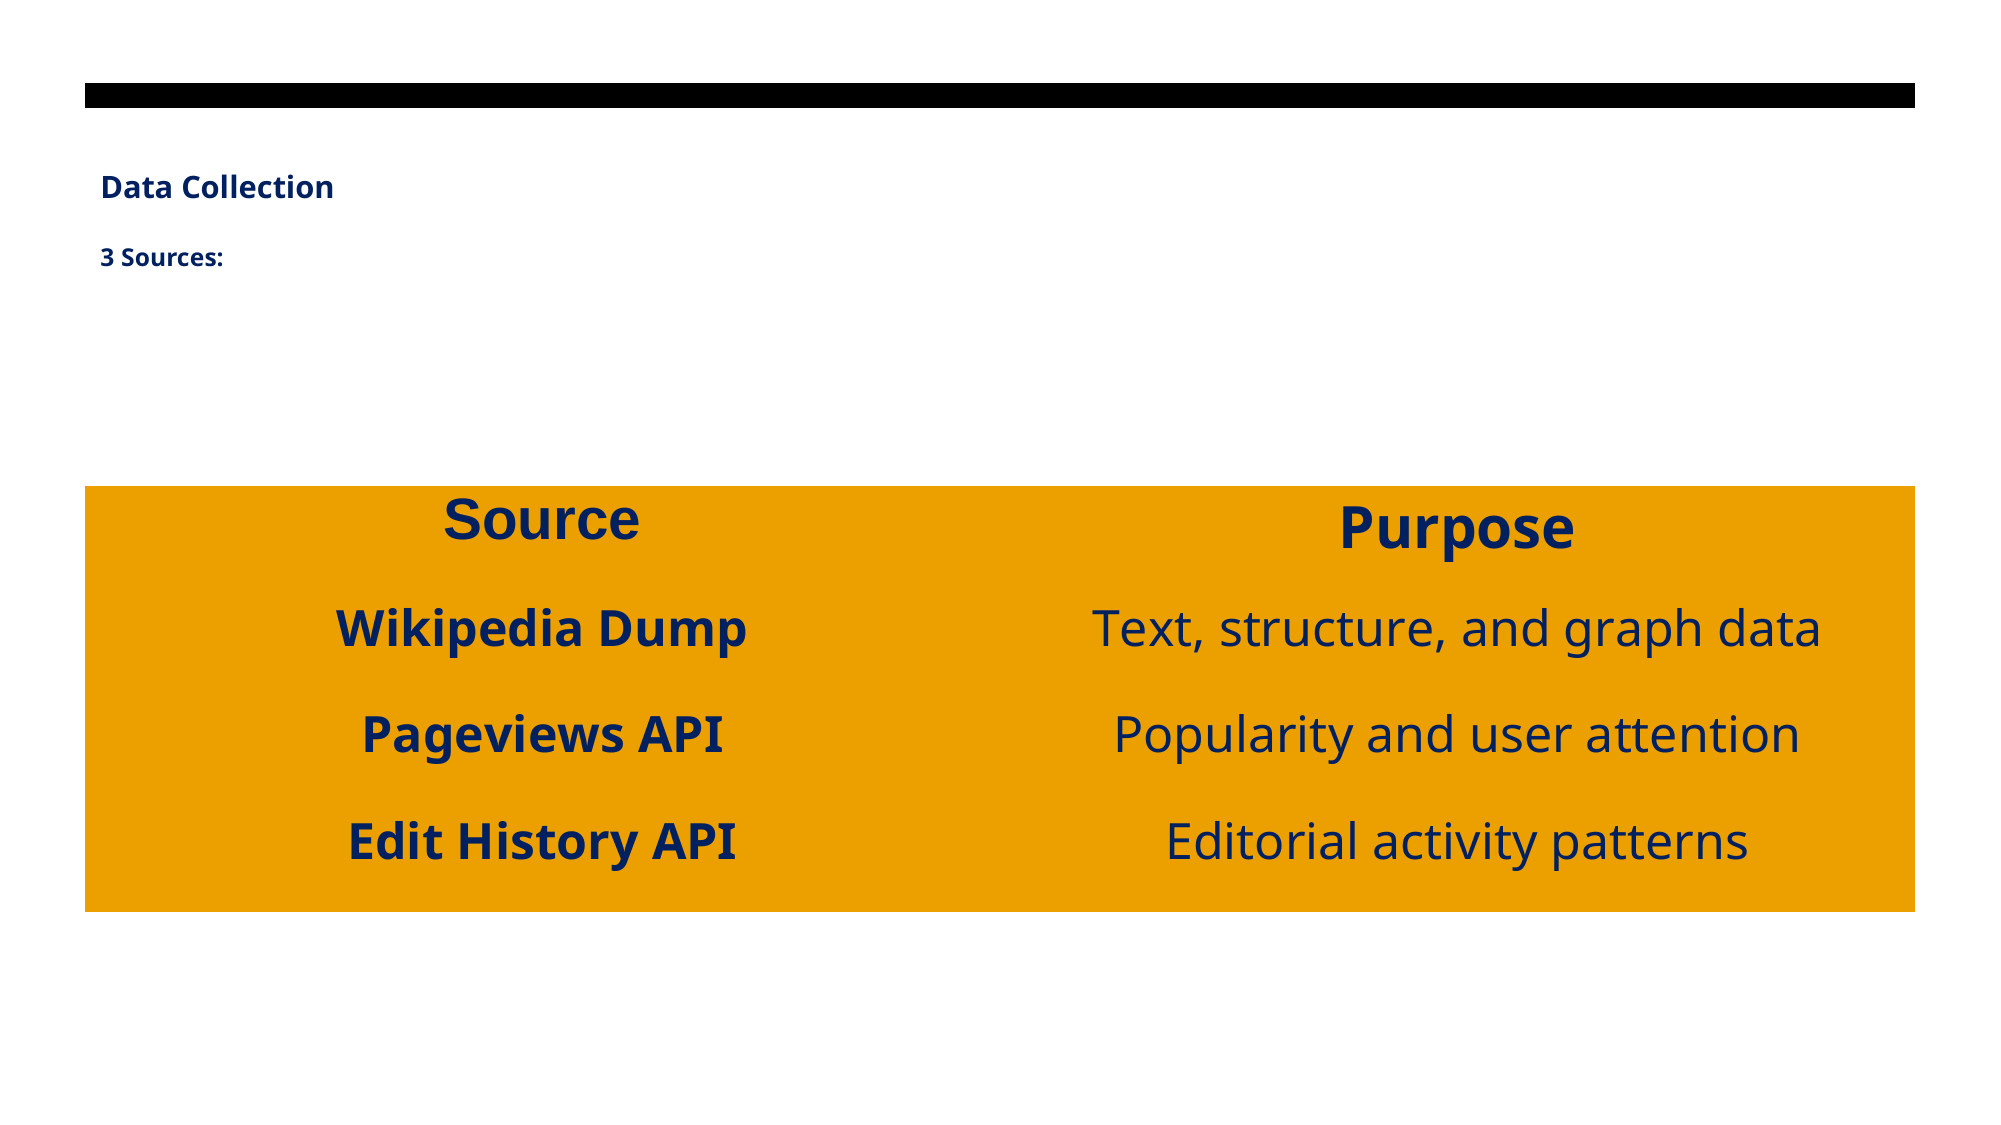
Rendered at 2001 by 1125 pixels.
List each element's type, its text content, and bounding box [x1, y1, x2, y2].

table_header Purpose [1000, 486, 1915, 593]
table_cell Pageviews API [85, 700, 1000, 806]
table_header Source [85, 486, 1000, 593]
table_cell Edit History API [85, 806, 1000, 912]
table_cell Popularity and user attention [1000, 700, 1915, 806]
title Data Collection 3 Sources: [85, 160, 1916, 318]
table_cell Text, structure, and graph data [1000, 593, 1915, 700]
table_cell Wikipedia Dump [85, 593, 1000, 700]
table_cell Editorial activity patterns [1000, 806, 1915, 912]
